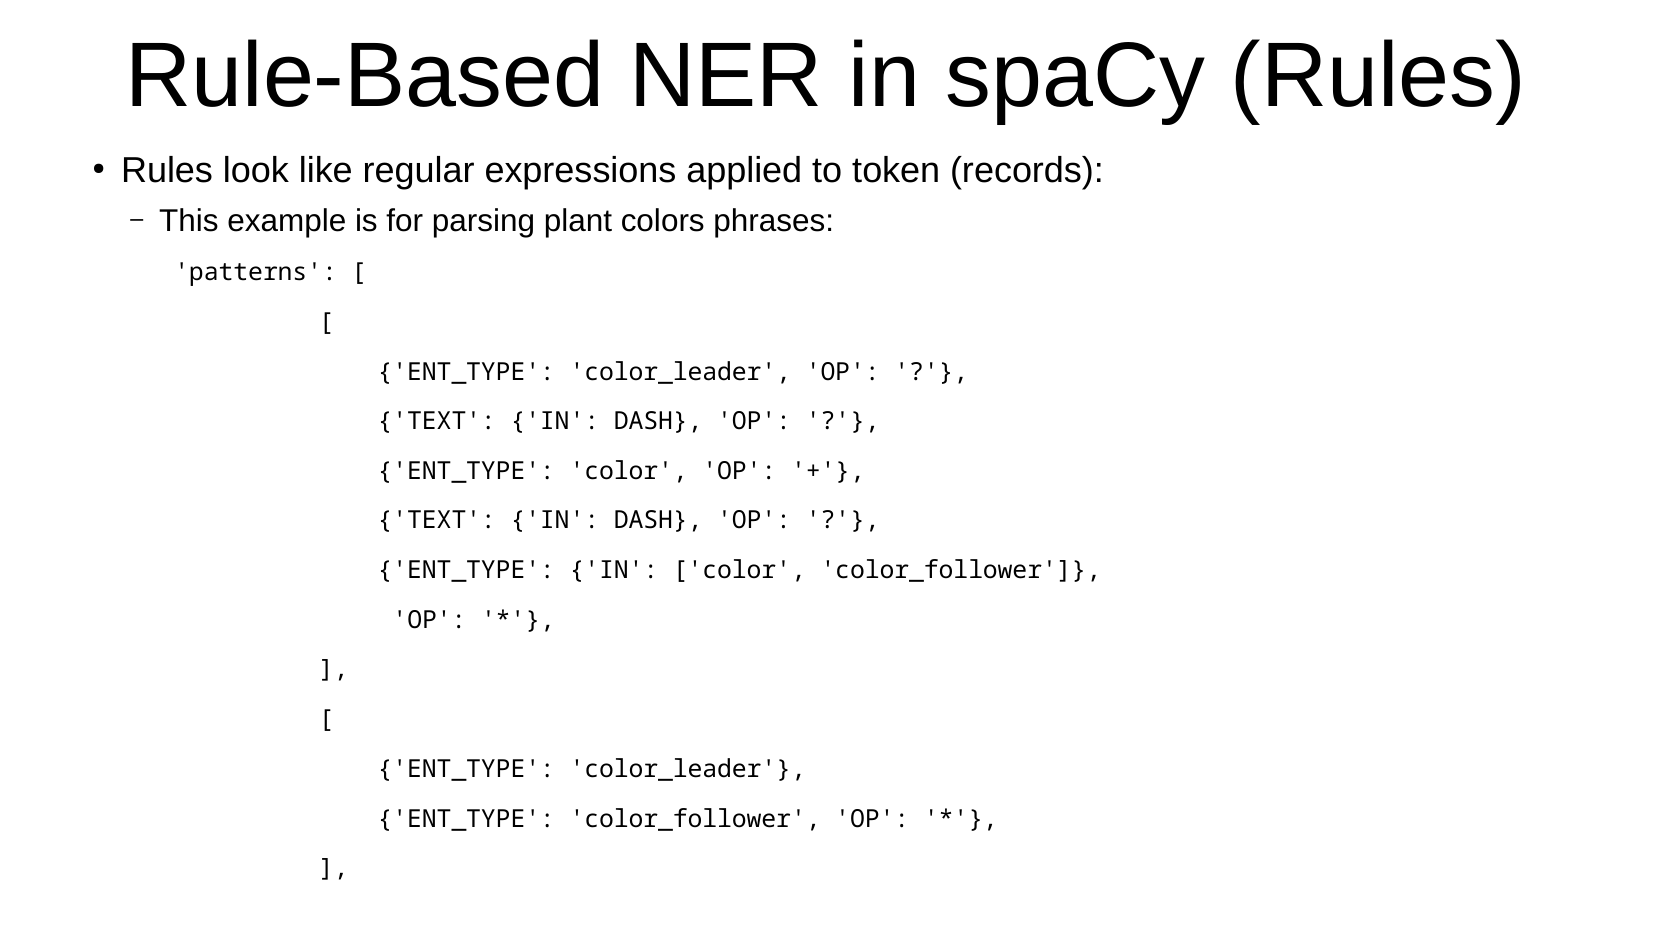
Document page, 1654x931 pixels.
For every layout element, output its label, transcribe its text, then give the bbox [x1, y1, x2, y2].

list Rules look like regular expressions applied to token (records): This example is for parsing plant colors phrases: 'patterns': [ [ {'ENT_TYPE': 'color_leader', 'OP': '?'}, {'TEXT': {'IN': DASH}, 'OP': '?'}, {'ENT_TYPE': 'color', 'OP': '+'}, {'TEXT': {'IN': DASH}, 'OP': '?'}, {'ENT_TYPE': {'IN': ['color', 'color_follower']}, 'OP': '*'}, ], [ {'ENT_TYPE': 'color_leader'}, {'ENT_TYPE': 'color_follower', 'OP': '*'}, ], [82, 150, 1571, 886]
title Rule-Based NER in spaCy (Rules) [82, 15, 1571, 136]
